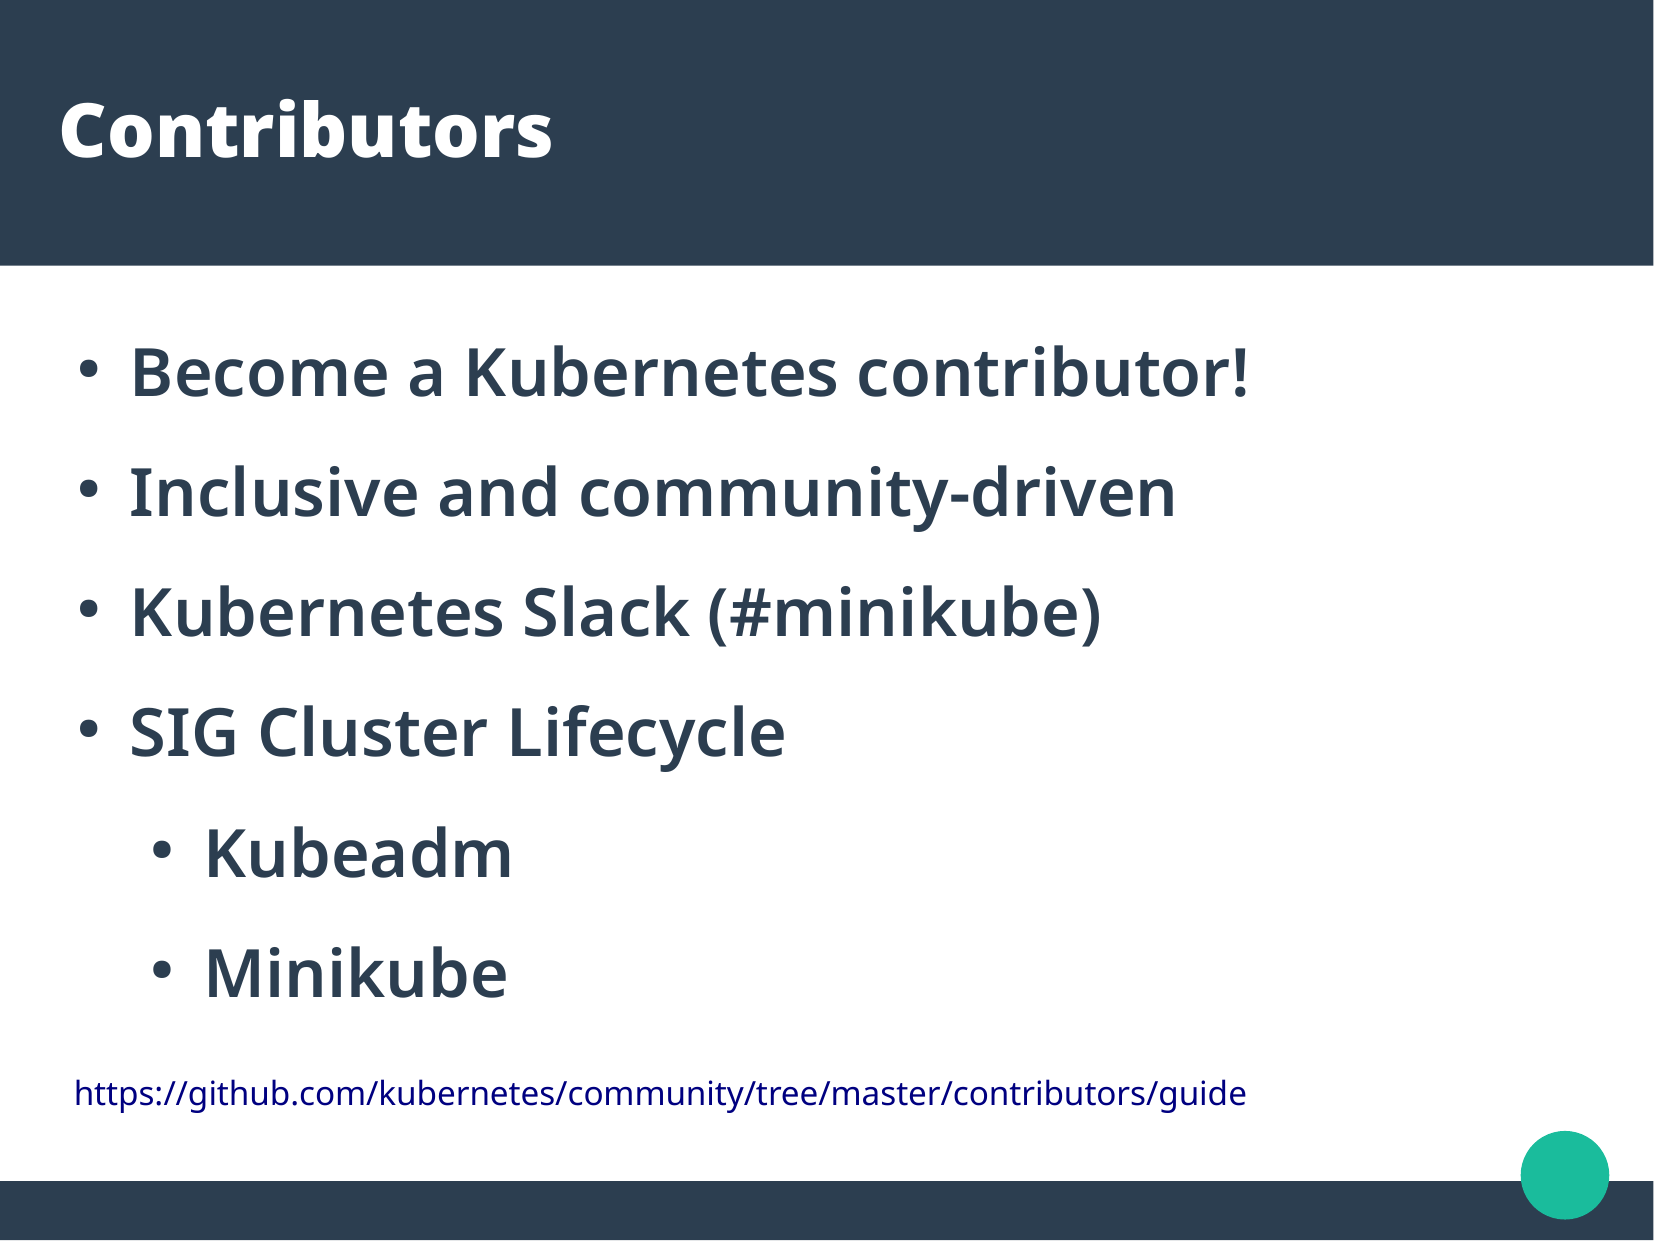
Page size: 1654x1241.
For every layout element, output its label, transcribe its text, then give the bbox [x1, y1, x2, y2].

list Become a Kubernetes contributor! Inclusive and community-driven Kubernetes Slack (#minikube) SIG Cluster Lifecycle Kubeadm Minikube [59, 324, 1595, 1152]
title Contributors [59, 49, 1595, 207]
text_box https://github.com/kubernetes/community/tree/master/contributors/guide [59, 1062, 1295, 1126]
